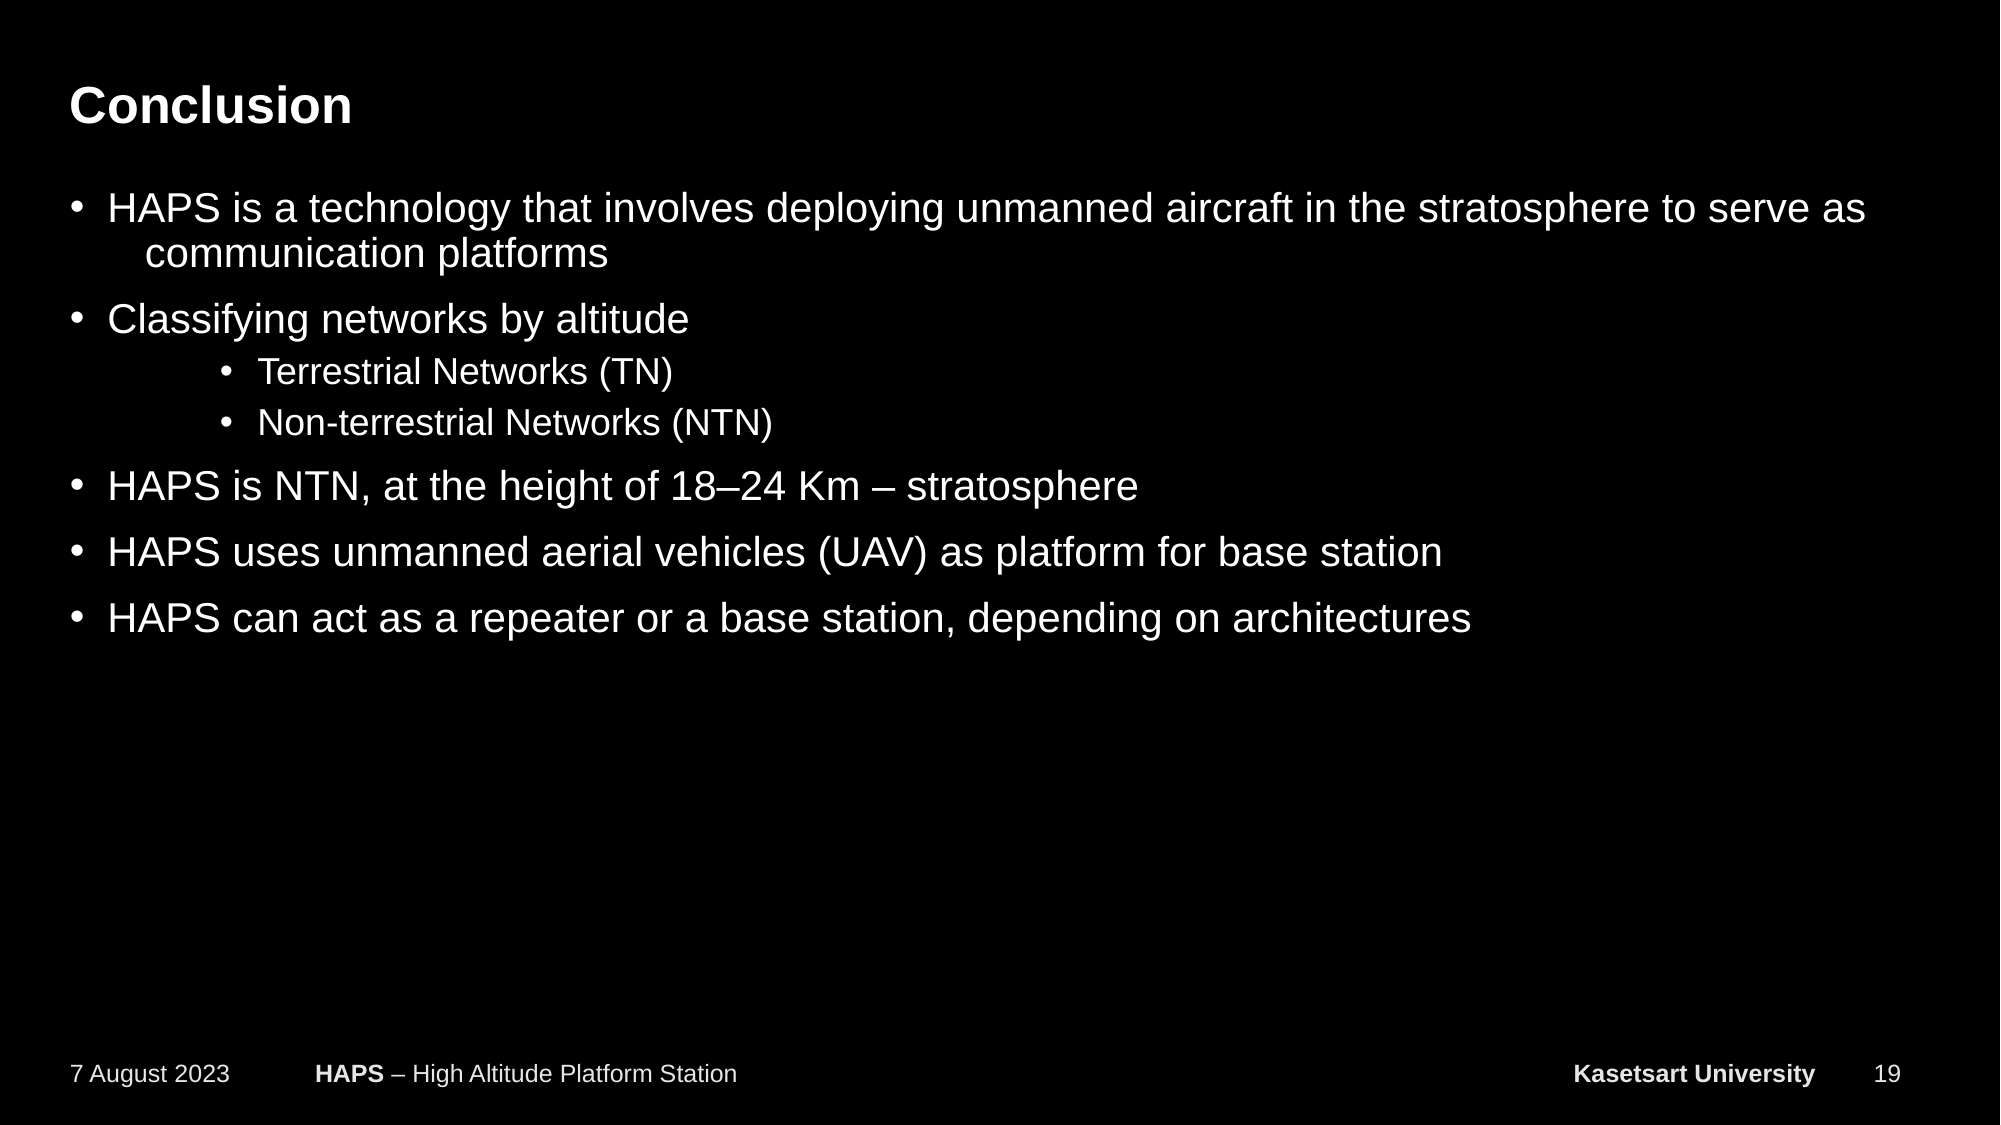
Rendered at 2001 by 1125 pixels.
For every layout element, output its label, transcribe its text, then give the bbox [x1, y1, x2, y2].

text_box [1858, 1042, 1945, 1103]
text_box 7 August 2023 [55, 1042, 248, 1103]
text_box HAPS – High Altitude Platform Station Kasetsart University [272, 1042, 1858, 1103]
list HAPS is a technology that involves deploying unmanned aircraft in the stratosphere to serve as communication platforms Classifying networks by altitude Terrestrial Networks (TN) Non-terrestrial Networks (NTN) HAPS is NTN, at the height of 18–24 Km – stratosphere HAPS uses unmanned aerial vehicles (UAV) as platform for base station HAPS can act as a repeater or a base station, depending on architectures [55, 178, 1945, 799]
title Conclusion [55, 59, 1945, 155]
